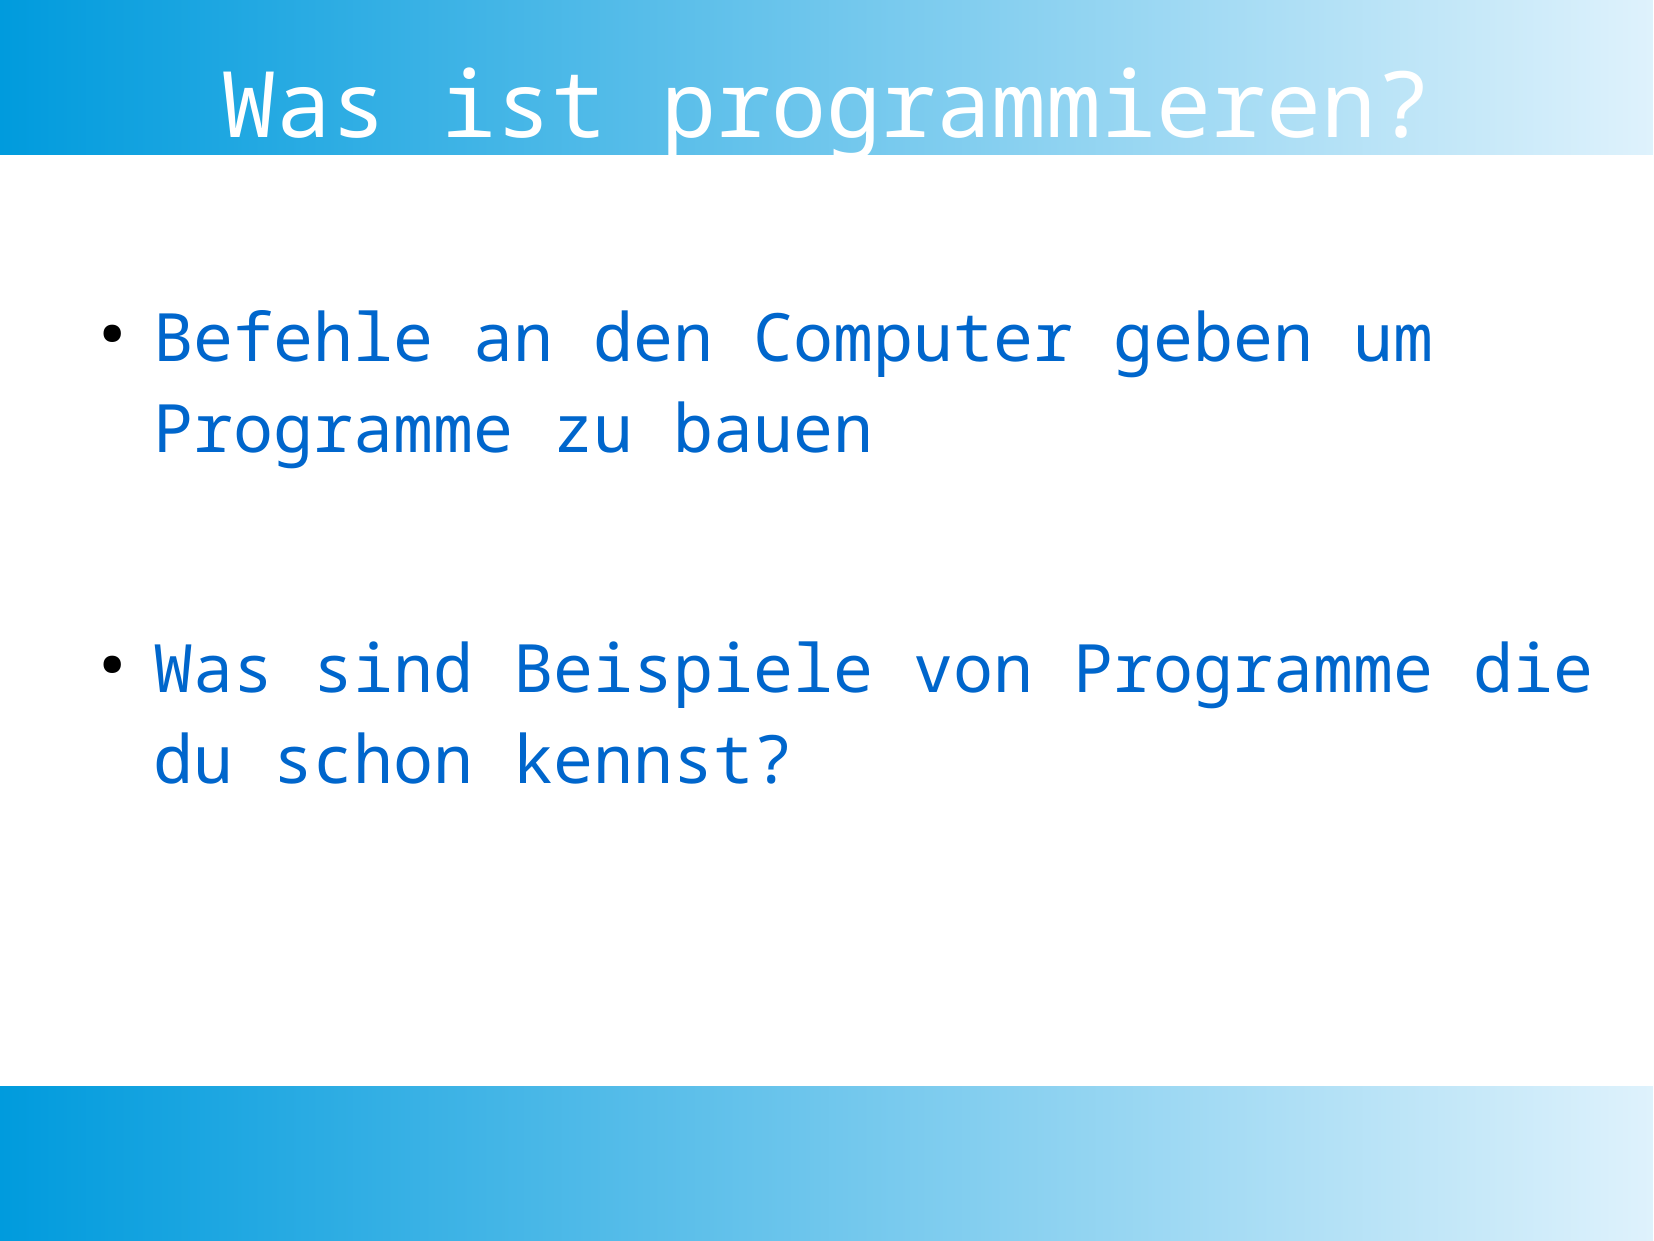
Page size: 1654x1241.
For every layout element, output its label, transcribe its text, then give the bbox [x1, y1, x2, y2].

title Was ist programmieren? [82, 40, 1571, 163]
list Befehle an den Computer geben um Programme zu bauen Was sind Beispiele von Programme die du schon kennst? [82, 290, 1642, 1010]
